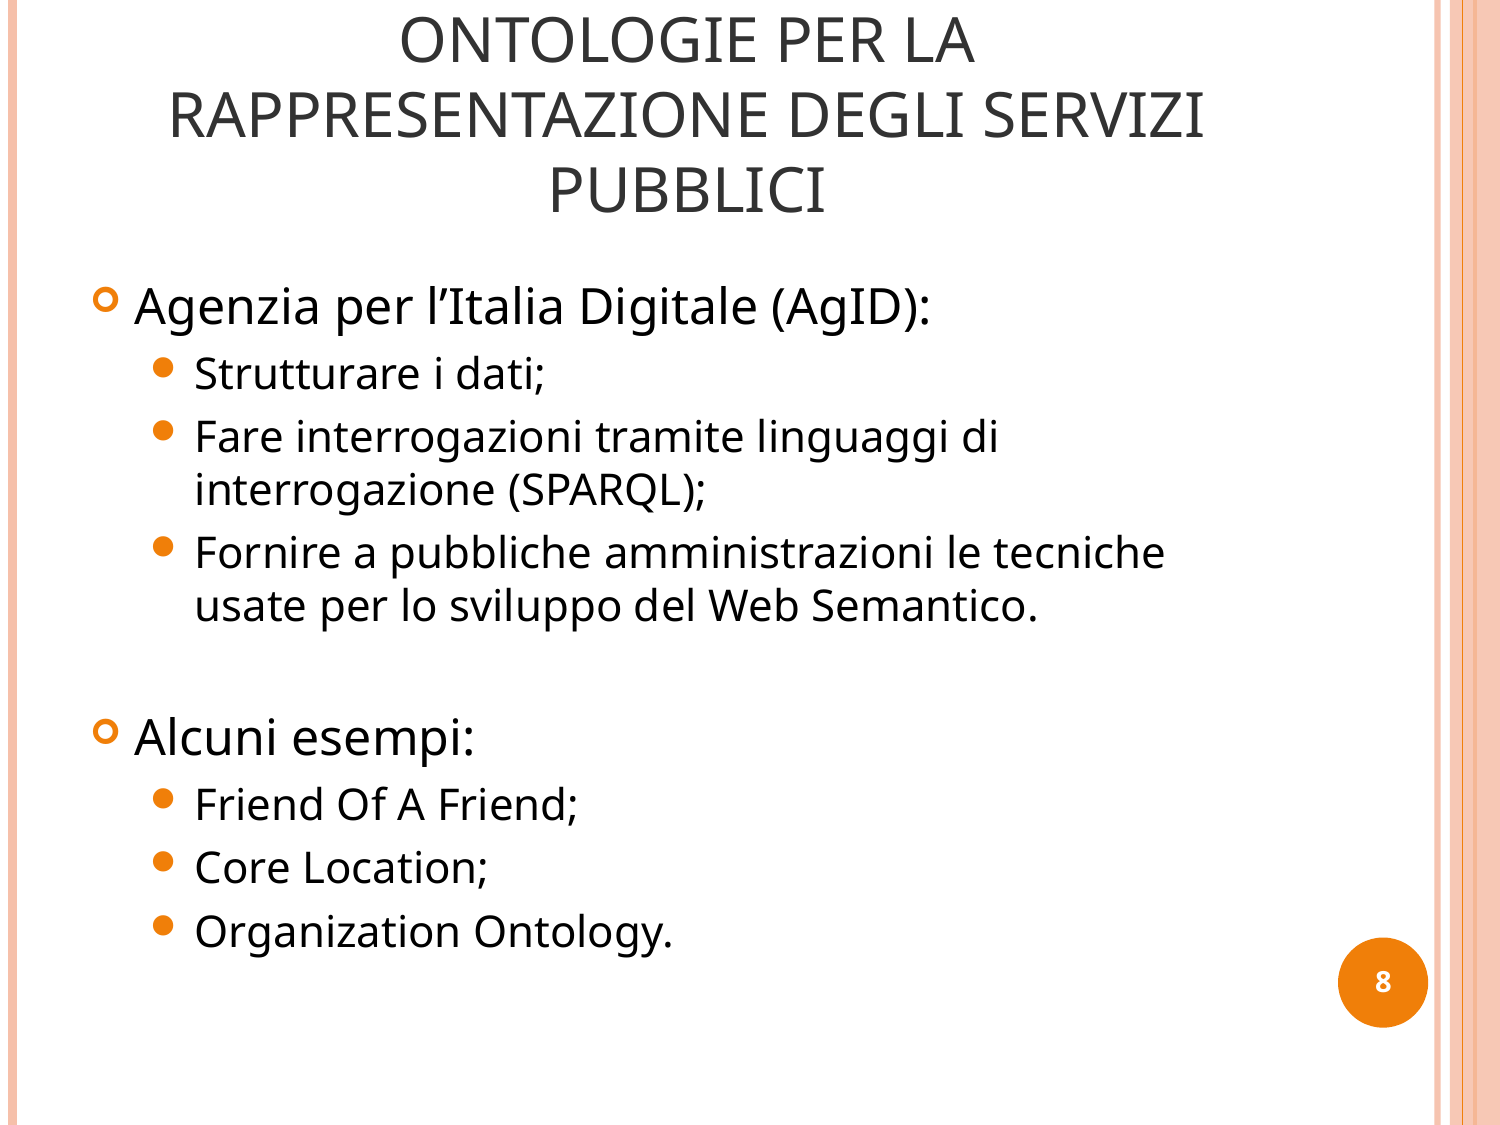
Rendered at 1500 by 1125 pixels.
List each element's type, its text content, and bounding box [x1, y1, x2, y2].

list Agenzia per l’Italia Digitale (AgID): Strutturare i dati; Fare interrogazioni tramite linguaggi di interrogazione (SPARQL); Fornire a pubbliche amministrazioni le tecniche usate per lo sviluppo del Web Semantico. Alcuni esempi: Friend Of A Friend; Core Location; Organization Ontology. [74, 267, 1300, 964]
title ONTOLOGIE PER LA RAPPRESENTAZIONE DEGLI SERVIZI PUBBLICI [74, 45, 1300, 233]
text_box <numero> [1333, 940, 1434, 1027]
